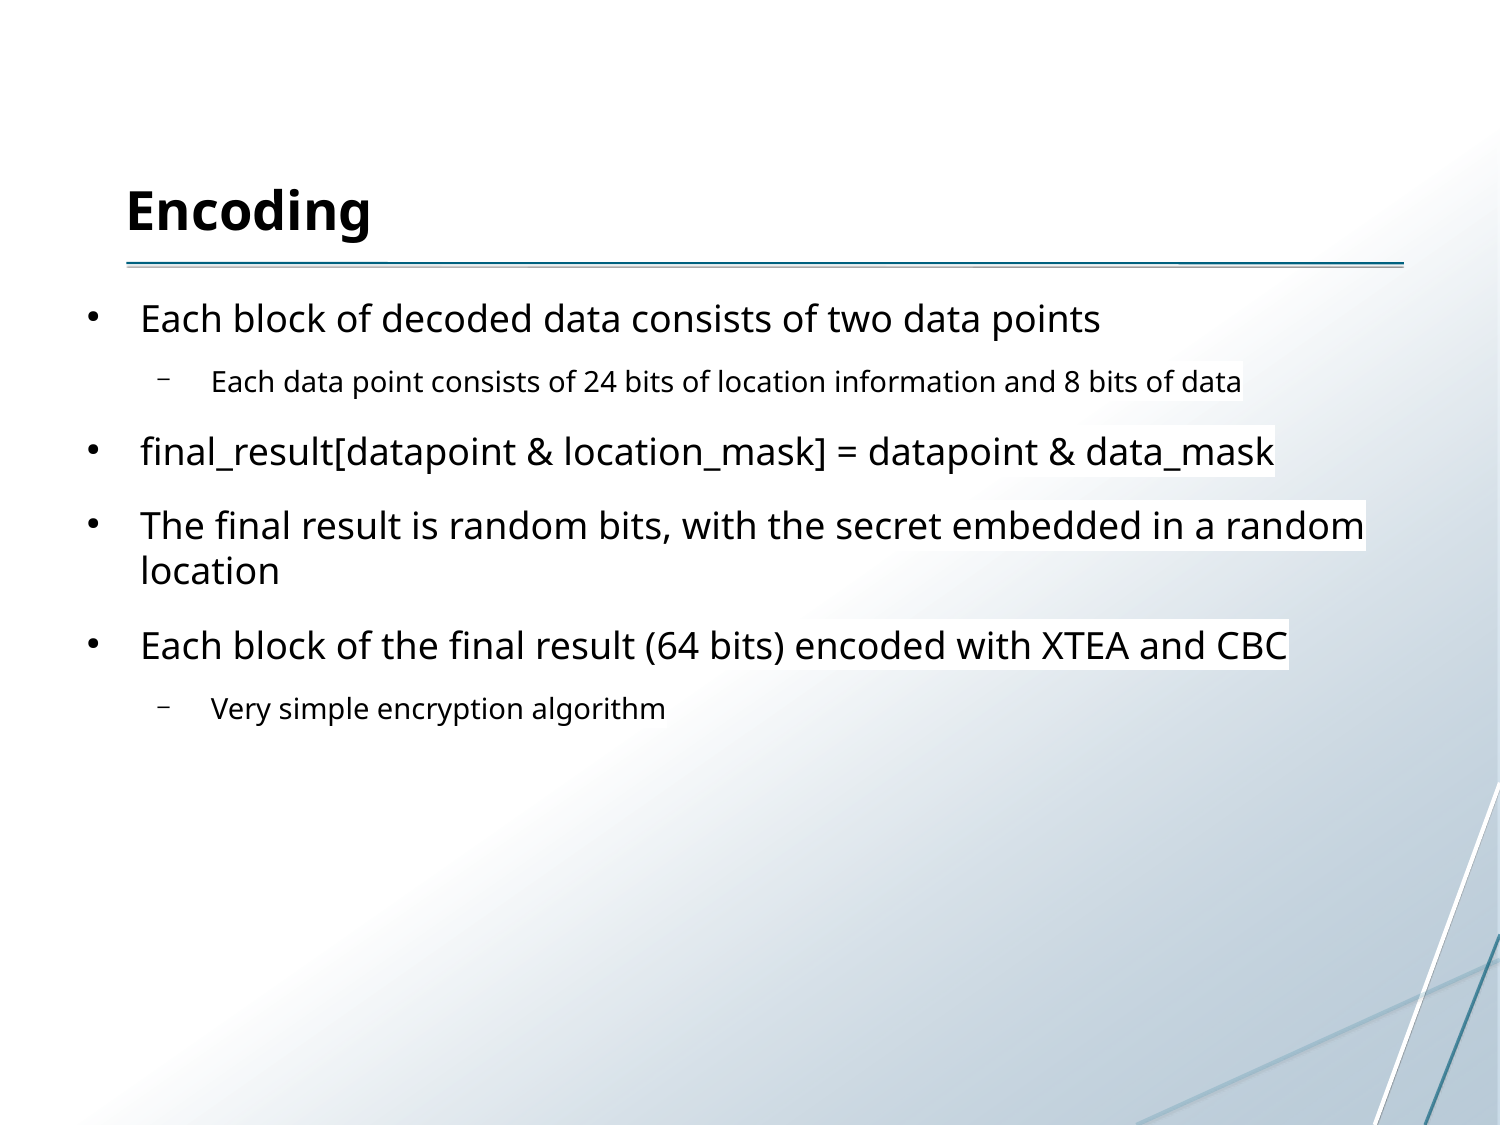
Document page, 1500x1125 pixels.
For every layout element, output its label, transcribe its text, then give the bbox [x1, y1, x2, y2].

list Each block of decoded data consists of two data points Each data point consists of 24 bits of location information and 8 bits of data final_result[datapoint & location_mask] = datapoint & data_mask The final result is random bits, with the secret embedded in a random location Each block of the final result (64 bits) encoded with XTEA and CBC Very simple encryption algorithm [54, 287, 1404, 1005]
title Encoding [109, 49, 1403, 249]
